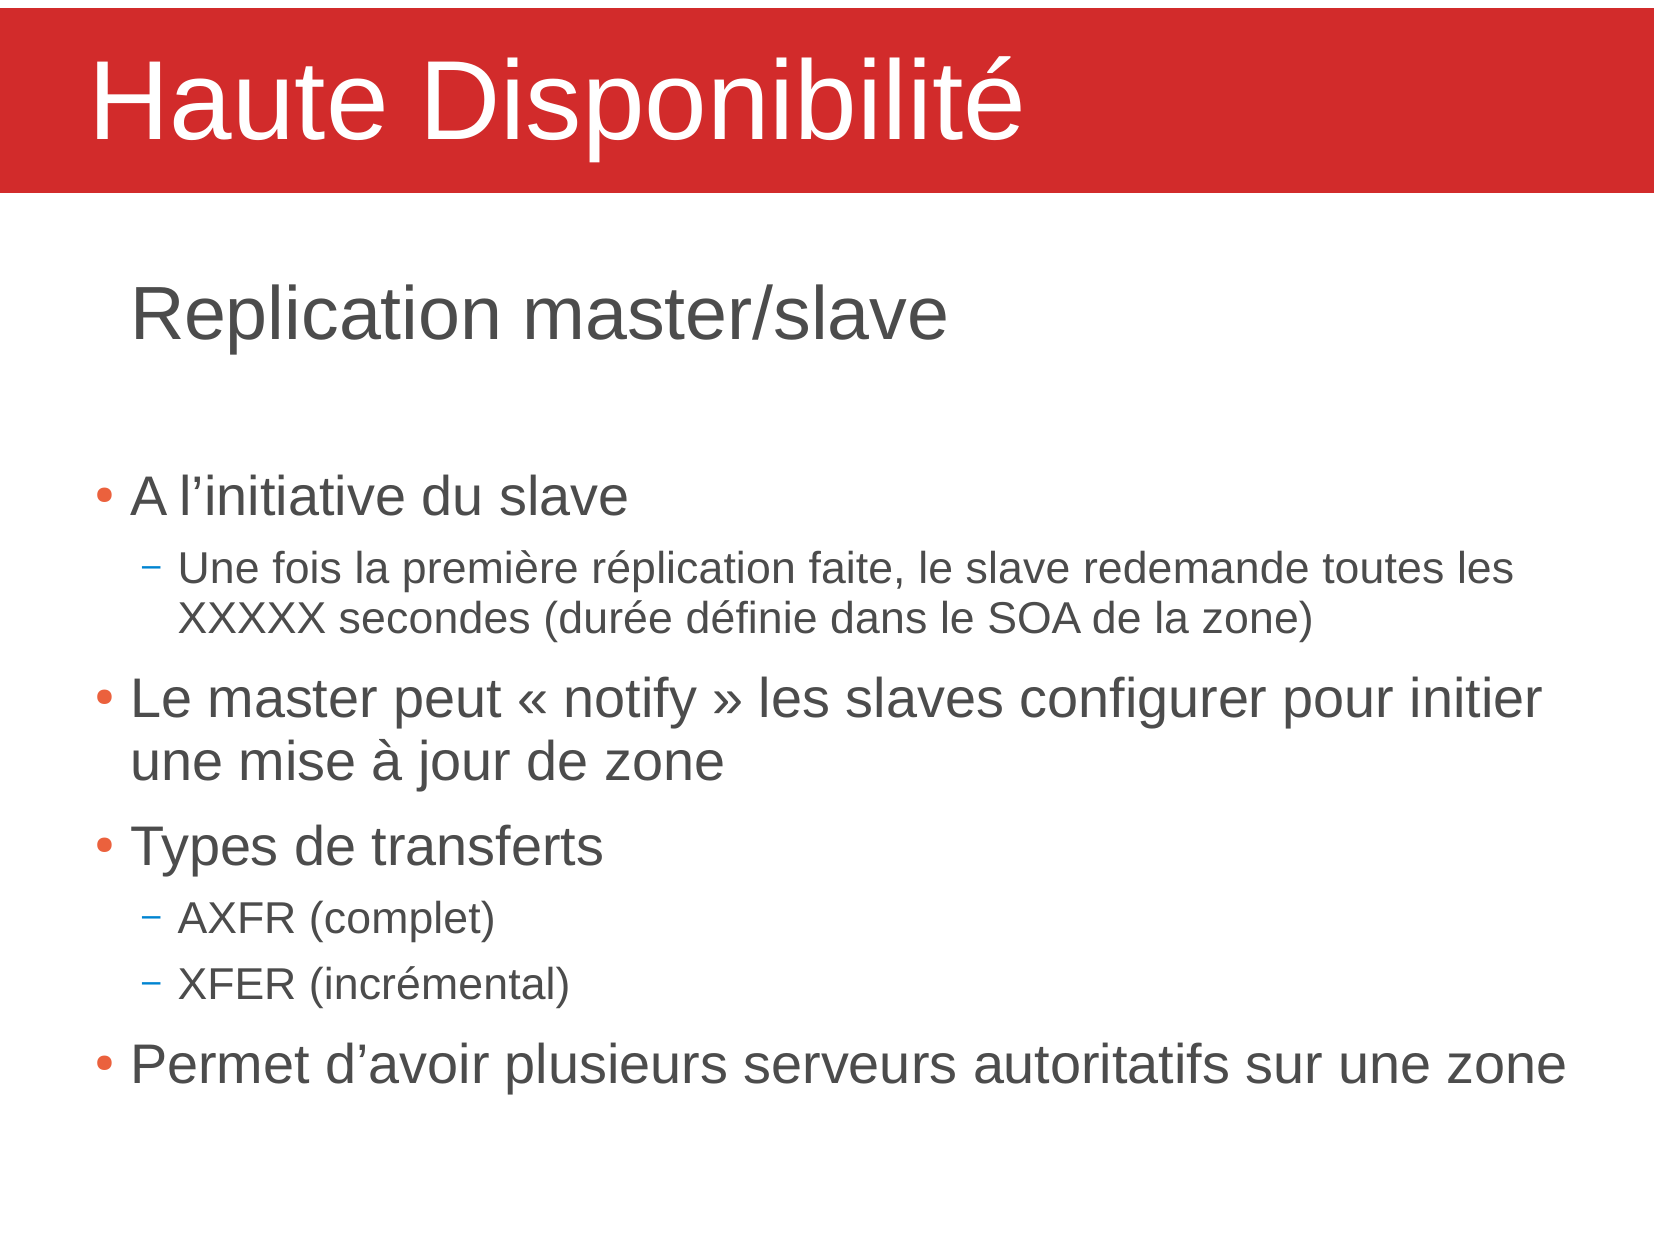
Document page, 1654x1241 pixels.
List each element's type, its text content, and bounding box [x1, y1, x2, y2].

list Replication master/slave A l’initiative du slave Une fois la première réplication faite, le slave redemande toutes les XXXXX secondes (durée définie dans le SOA de la zone) Le master peut « notify » les slaves configurer pour initier une mise à jour de zone Types de transferts AXFR (complet) XFER (incrémental) Permet d’avoir plusieurs serveurs autoritatifs sur une zone [82, 271, 1571, 1158]
title Haute Disponibilité [0, 8, 1654, 193]
